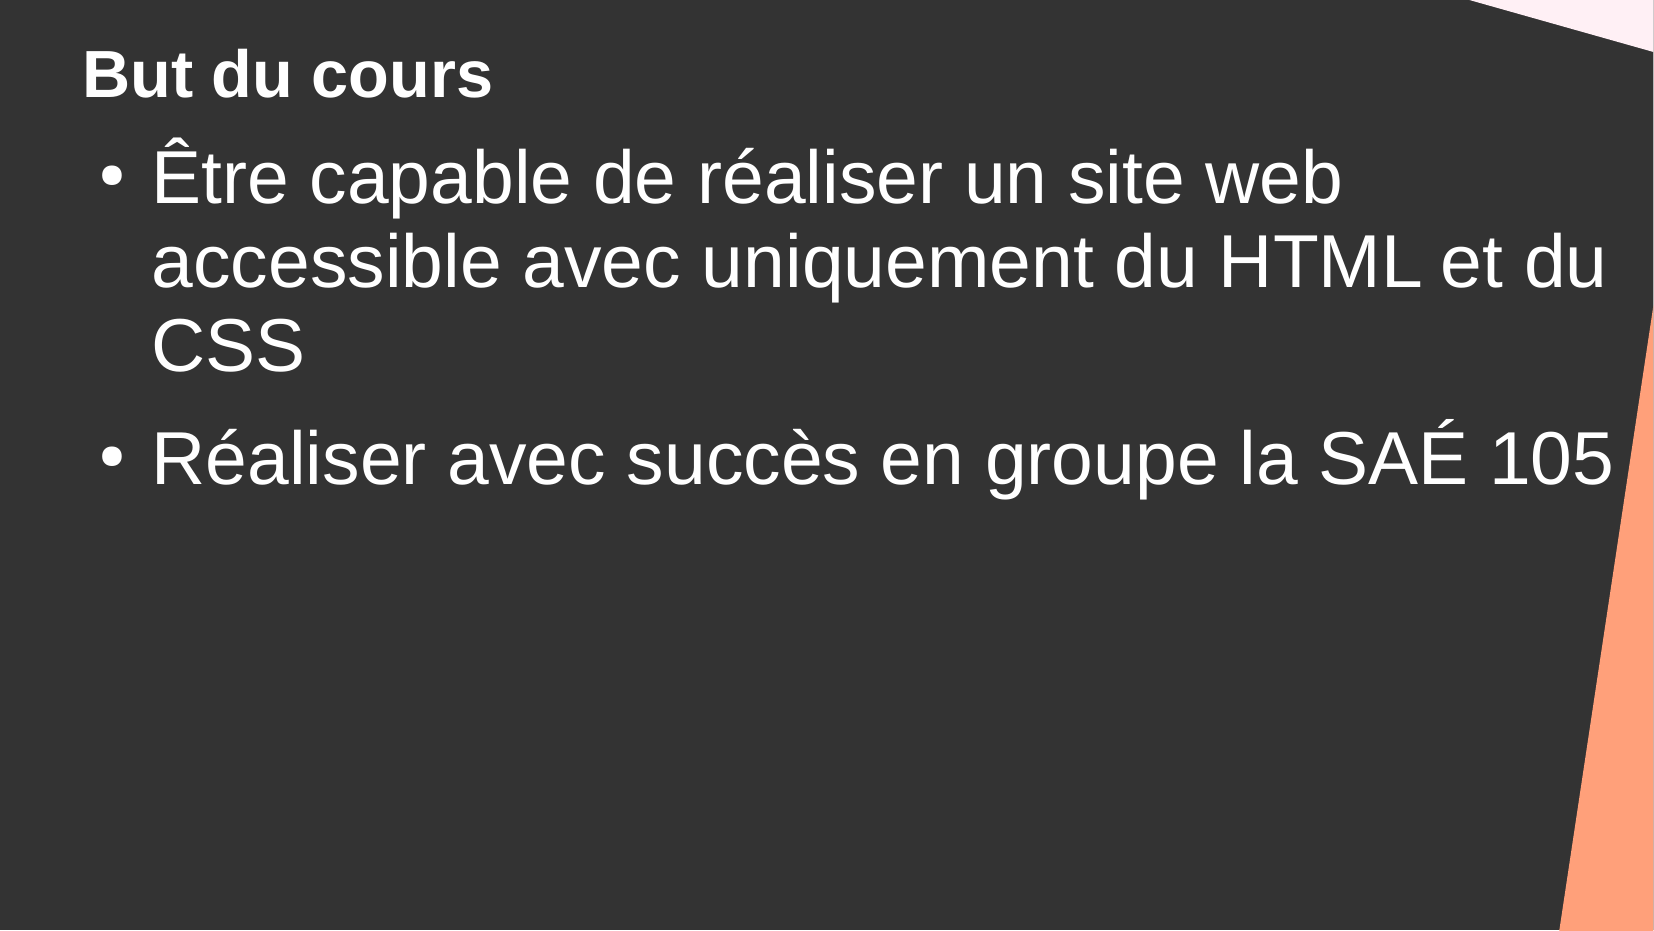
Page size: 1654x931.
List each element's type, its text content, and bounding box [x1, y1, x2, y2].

list Être capable de réaliser un site web accessible avec uniquement du HTML et du CSS Réaliser avec succès en groupe la SAÉ 105 [80, 135, 1620, 762]
title But du cours [82, 36, 1571, 122]
text_box [1469, 0, 1654, 53]
text_box [1559, 301, 1654, 931]
